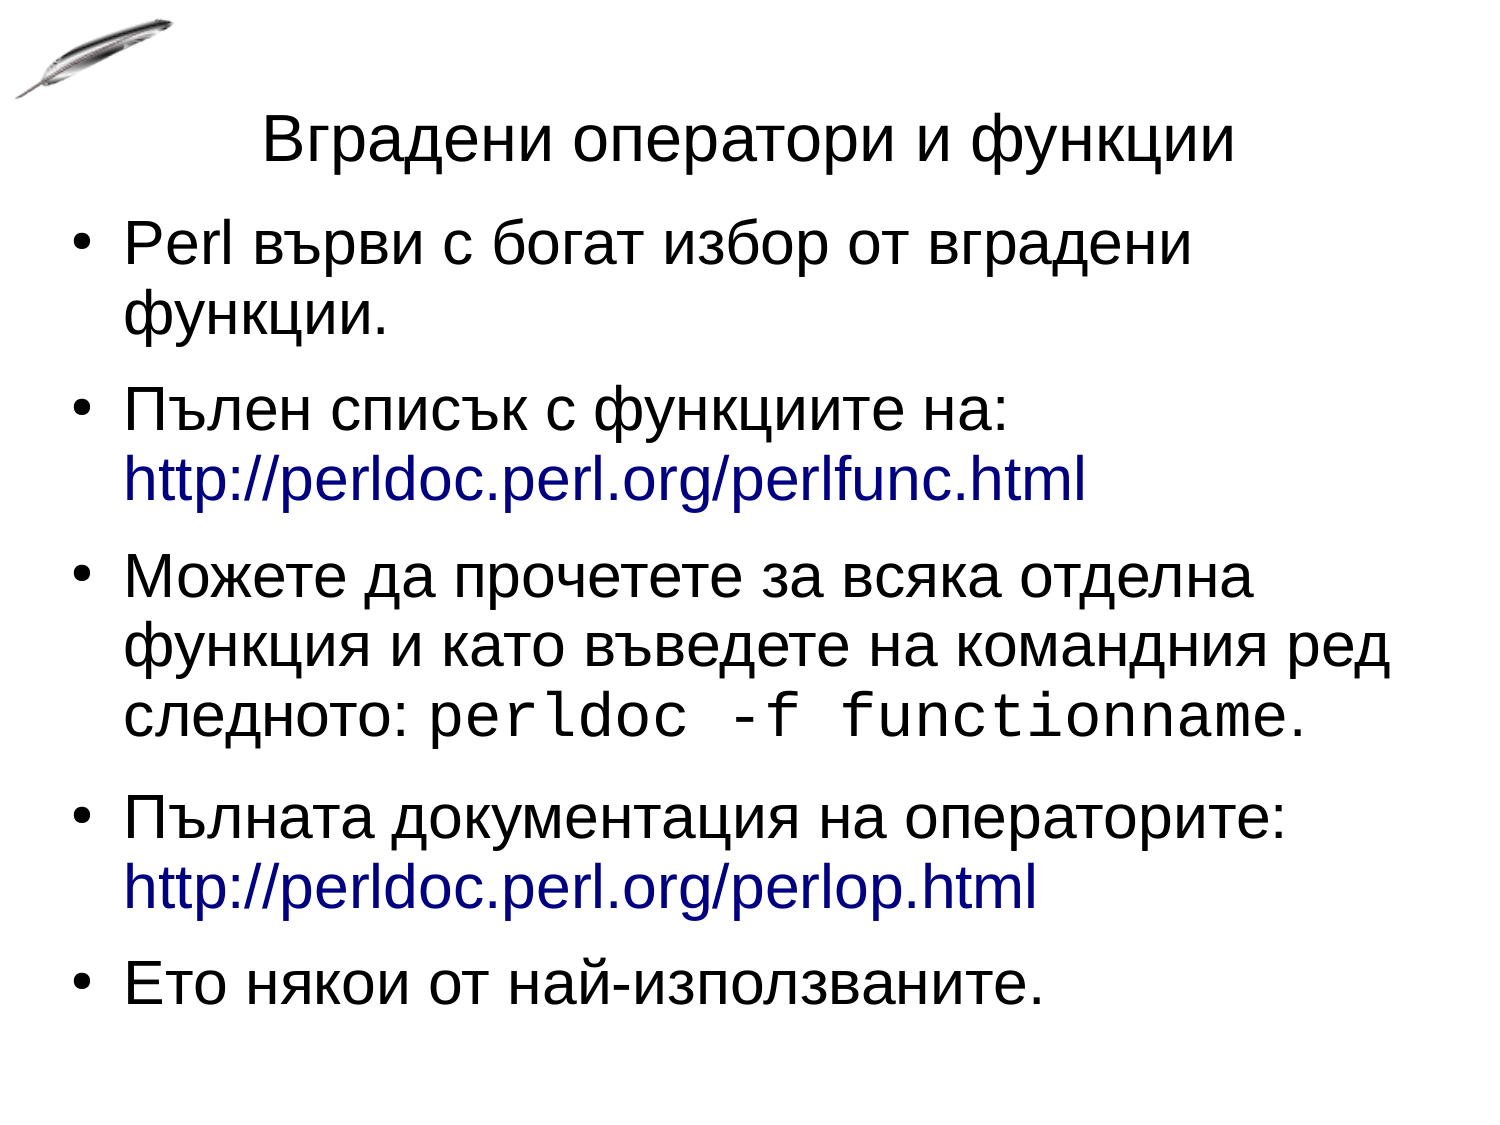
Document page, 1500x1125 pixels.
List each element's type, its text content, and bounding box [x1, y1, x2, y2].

list Perl върви с богат избор от вградени функции. Пълен списък с функциите на: http://perldoc.perl.org/perlfunc.html Можете да прочетете за всяка отделна функция и като въведете на командния ред следното: perldoc -f functionname. Пълната документация на операторите: http://perldoc.perl.org/perlop.html Ето някои от най-използваните. [53, 207, 1447, 1084]
picture [11, 17, 179, 101]
title Вградени оператори и функции [75, 44, 1425, 207]
